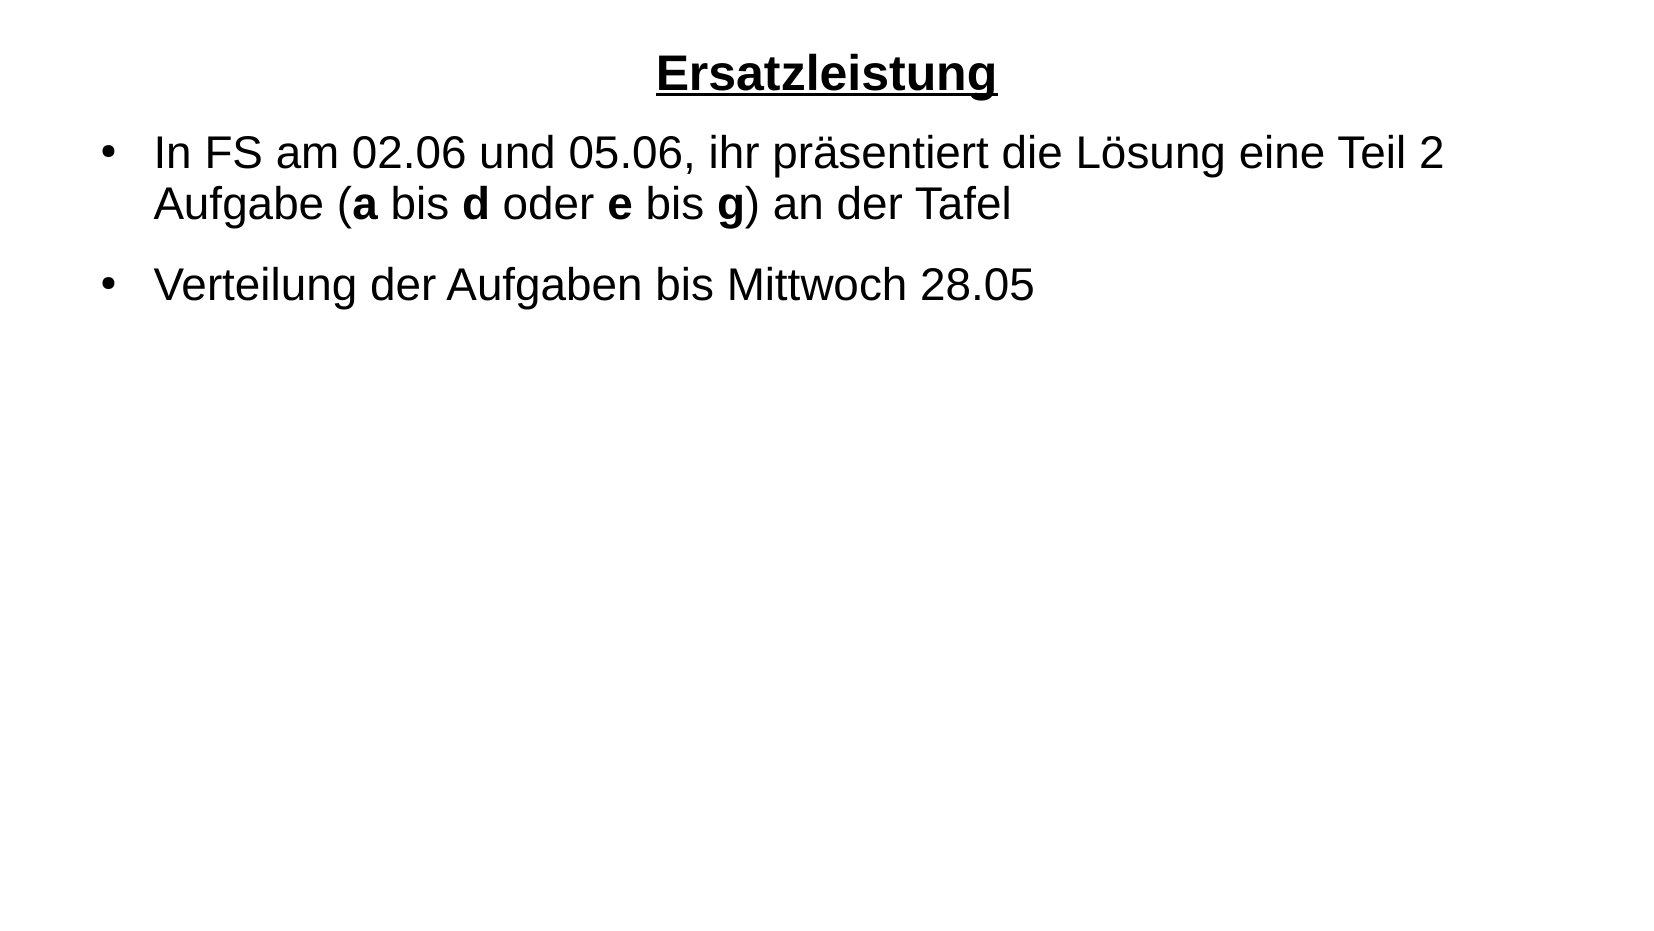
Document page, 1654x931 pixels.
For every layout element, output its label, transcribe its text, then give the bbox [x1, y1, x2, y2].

list In FS am 02.06 und 05.06, ihr präsentiert die Lösung eine Teil 2 Aufgabe (a bis d oder e bis g) an der Tafel Verteilung der Aufgaben bis Mittwoch 28.05 [82, 126, 1571, 666]
title Ersatzleistung [82, 37, 1571, 110]
